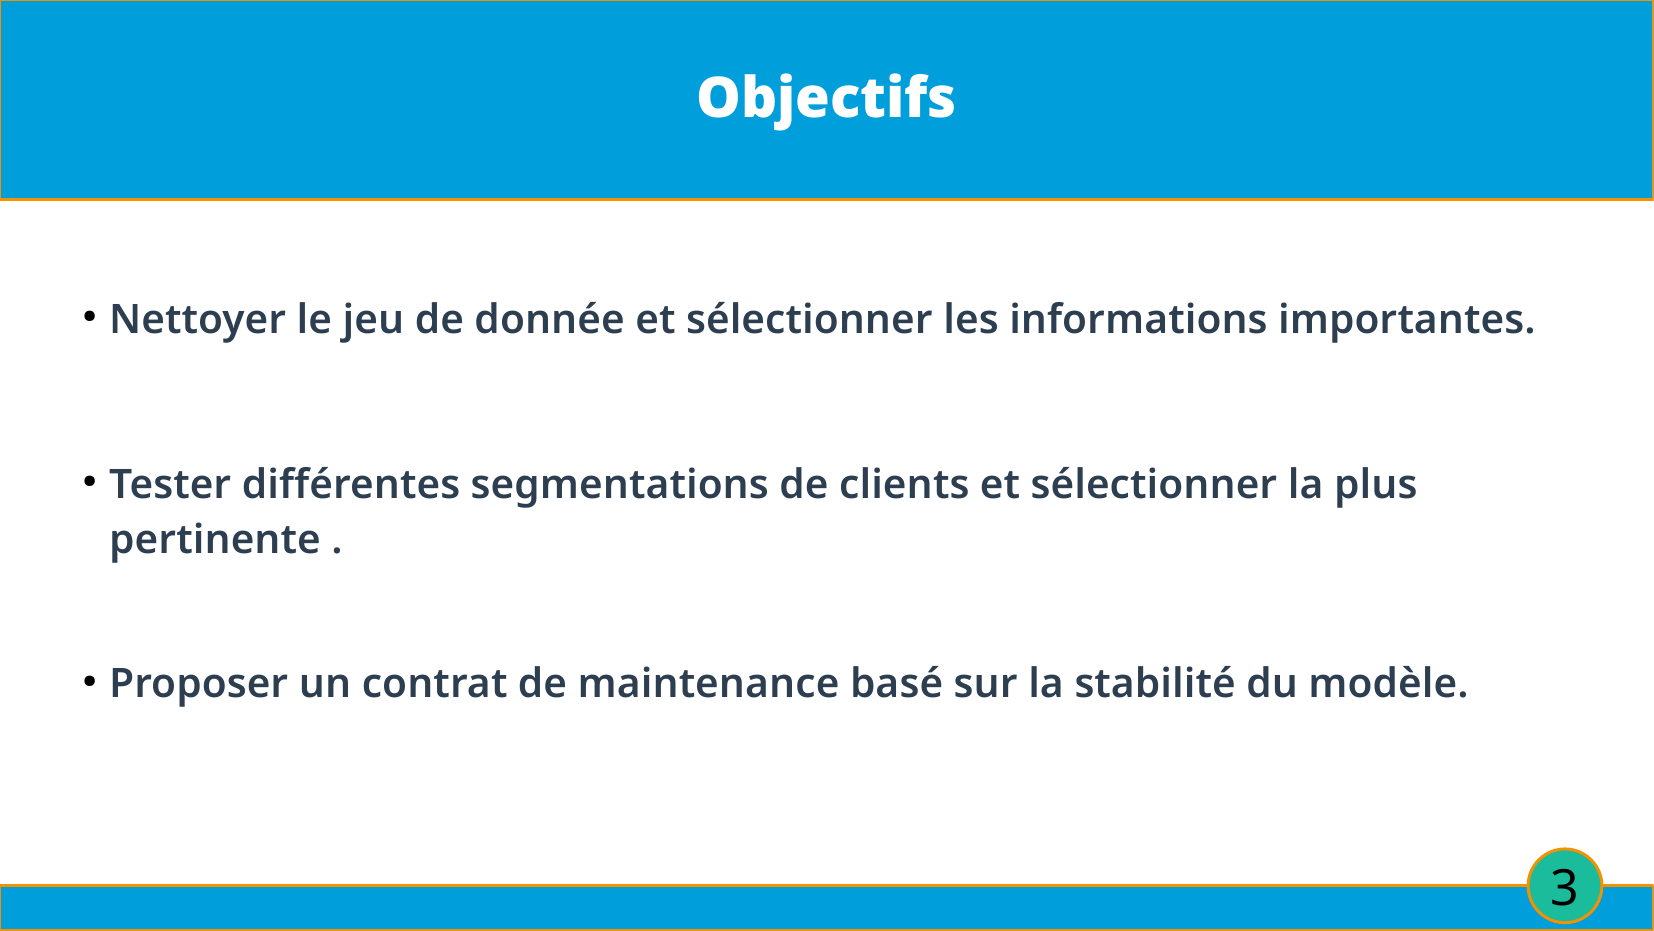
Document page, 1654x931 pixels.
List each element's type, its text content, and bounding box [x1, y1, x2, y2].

list Nettoyer le jeu de donnée et sélectionner les informations importantes. Tester différentes segmentations de clients et sélectionner la plus pertinente . Proposer un contrat de maintenance basé sur la stabilité du modèle. [82, 217, 1571, 758]
title Objectifs [59, 37, 1595, 155]
